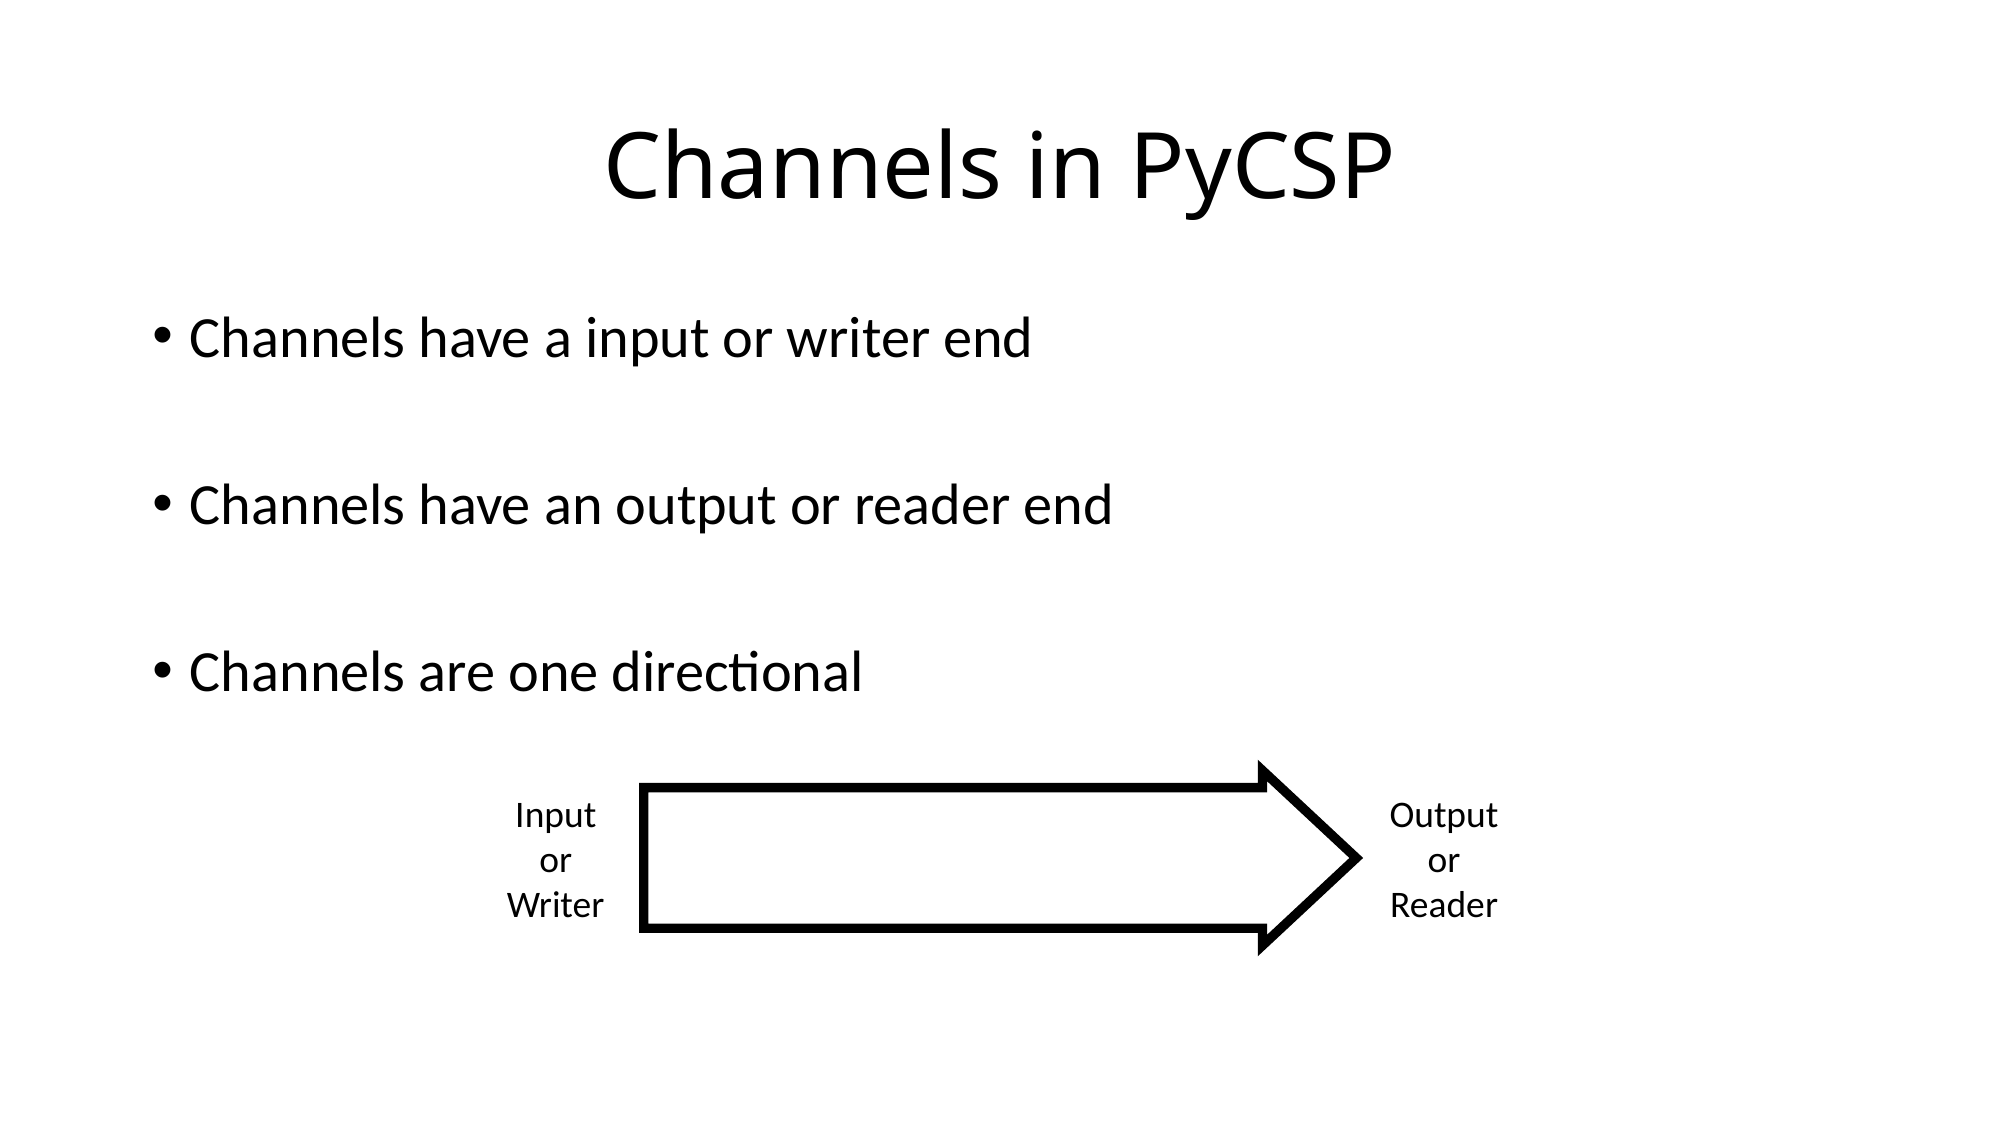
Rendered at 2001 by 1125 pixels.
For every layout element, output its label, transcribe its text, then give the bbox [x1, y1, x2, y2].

list Channels have a input or writer end Channels have an output or reader end Channels are one directional [137, 299, 1863, 1014]
text_box Output or Reader [1356, 782, 1533, 933]
title Channels in PyCSP [137, 59, 1863, 278]
text_box Input or Writer [467, 782, 644, 933]
